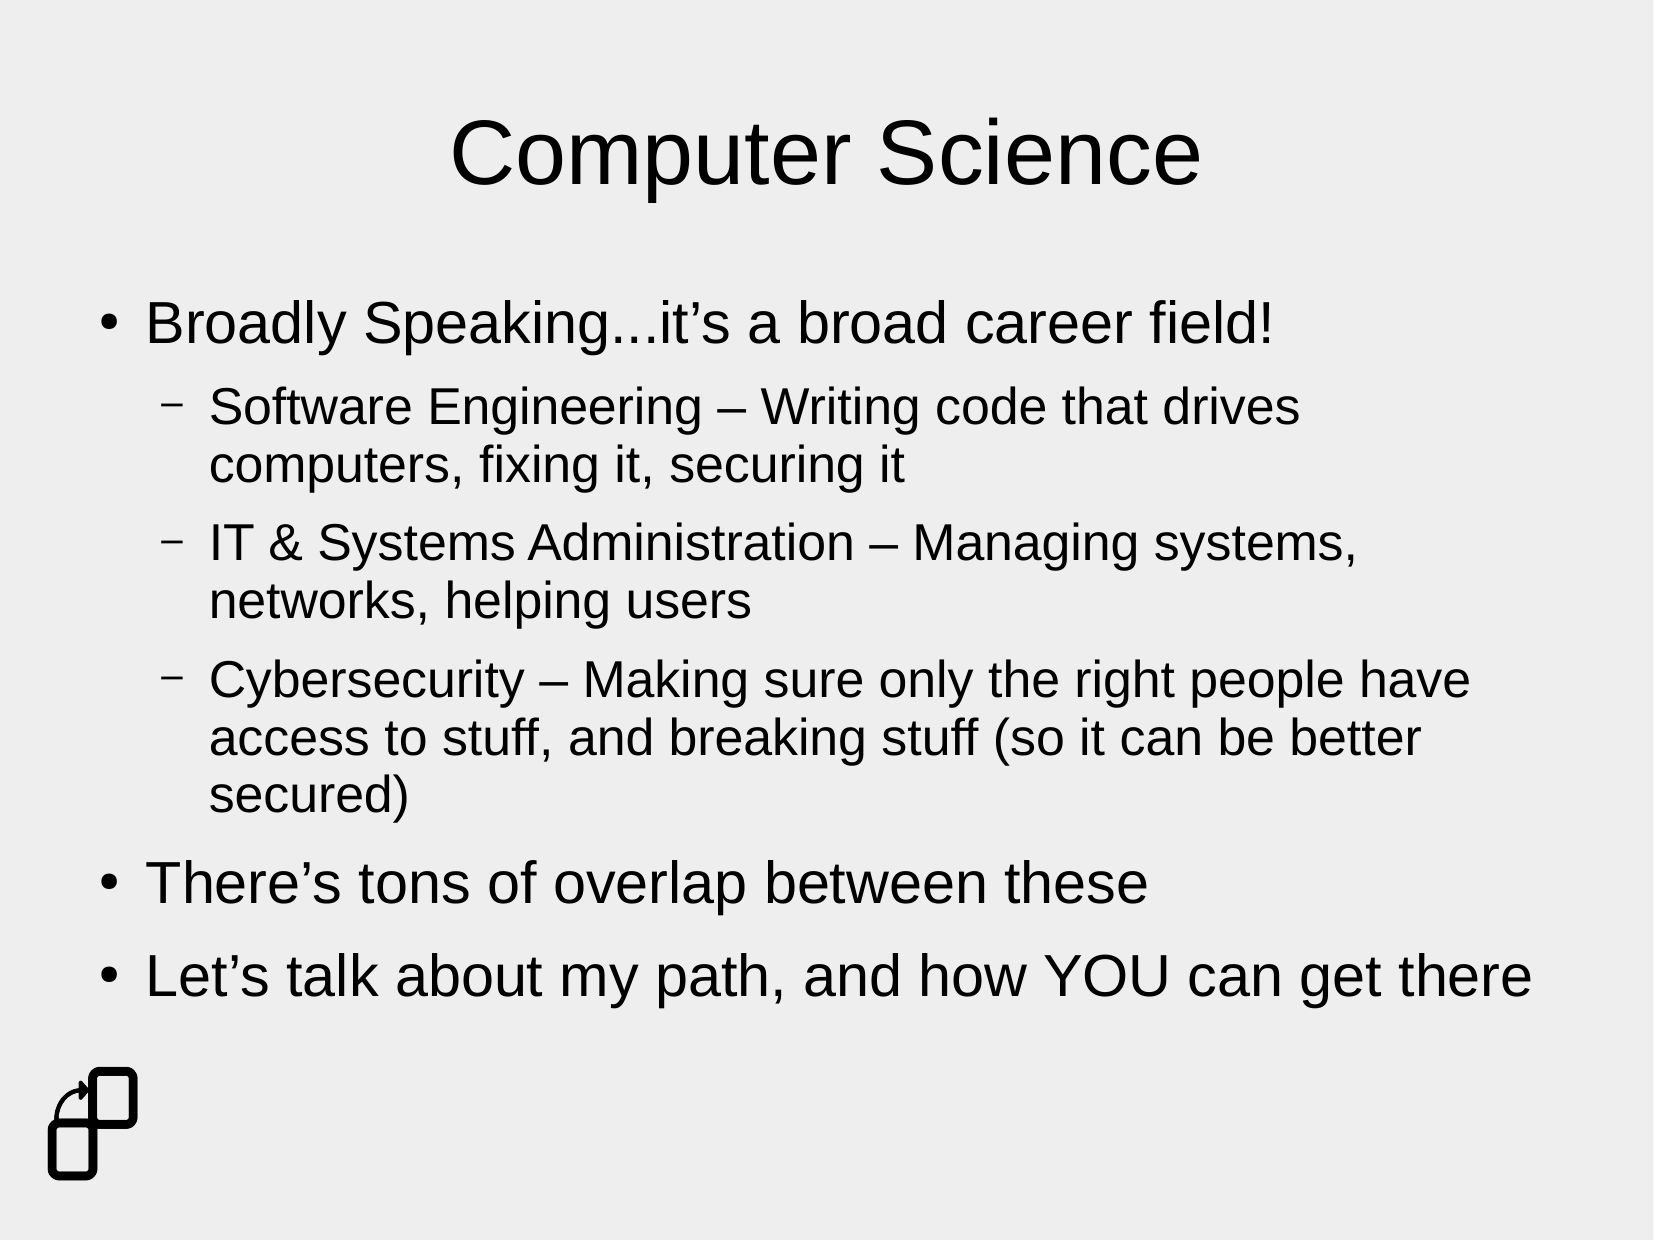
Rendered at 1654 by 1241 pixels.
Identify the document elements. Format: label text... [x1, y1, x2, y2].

title Computer Science [82, 49, 1571, 257]
list Broadly Speaking...it’s a broad career field! Software Engineering – Writing code that drives computers, fixing it, securing it IT & Systems Administration – Managing systems, networks, helping users Cybersecurity – Making sure only the right people have access to stuff, and breaking stuff (so it can be better secured) There’s tons of overlap between these Let’s talk about my path, and how YOU can get there [82, 290, 1571, 1010]
picture [30, 1062, 153, 1186]
